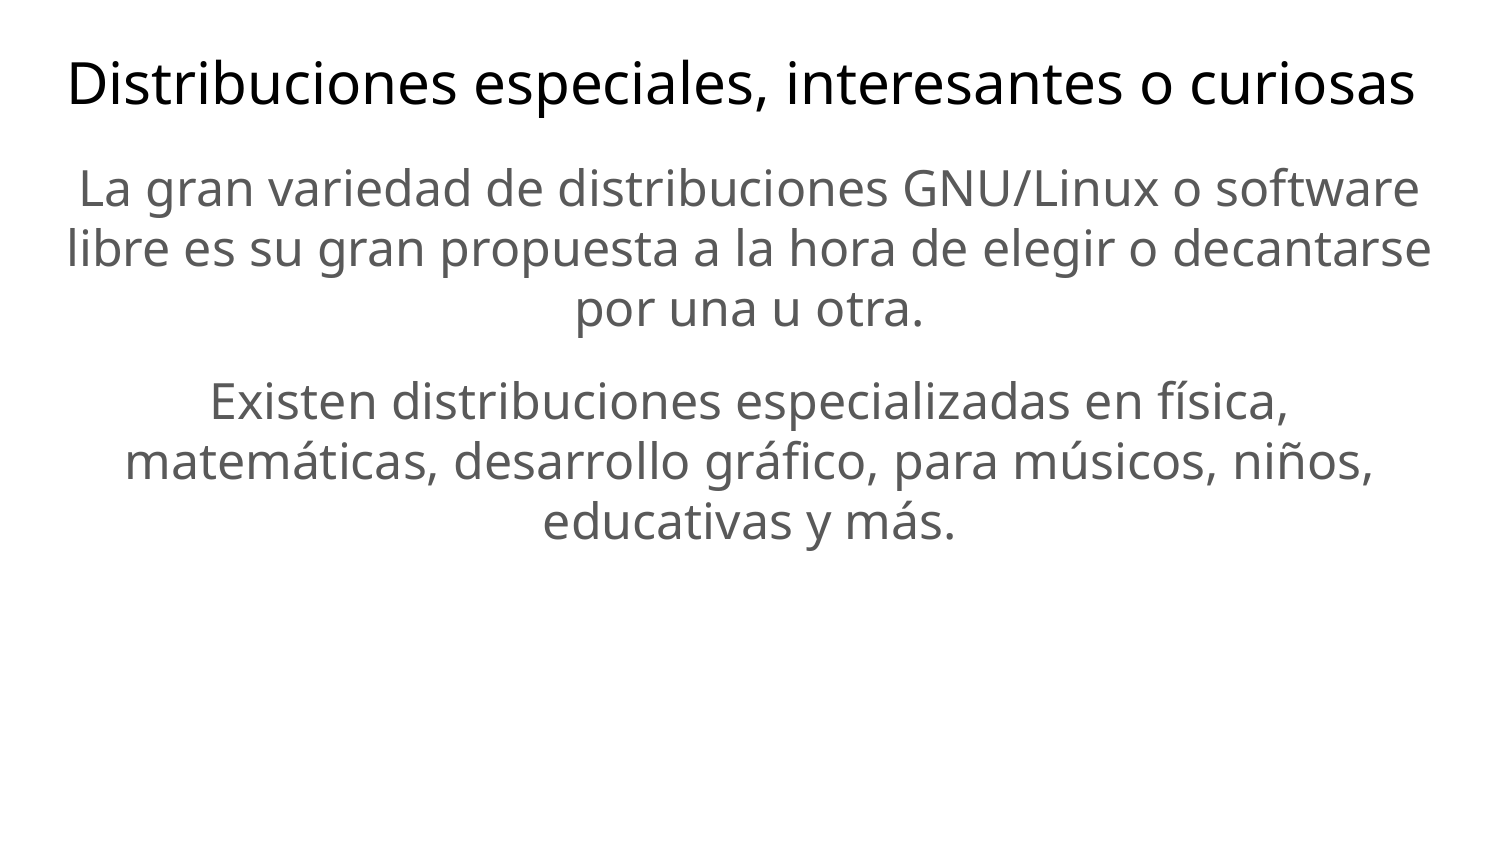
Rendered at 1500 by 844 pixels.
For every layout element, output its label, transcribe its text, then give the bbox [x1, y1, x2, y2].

title Distribuciones especiales, interesantes o curiosas [51, 31, 1449, 140]
list La gran variedad de distribuciones GNU/Linux o software libre es su gran propuesta a la hora de elegir o decantarse por una u otra. Existen distribuciones especializadas en física, matemáticas, desarrollo gráfico, para músicos, niños, educativas y más. [51, 140, 1449, 779]
